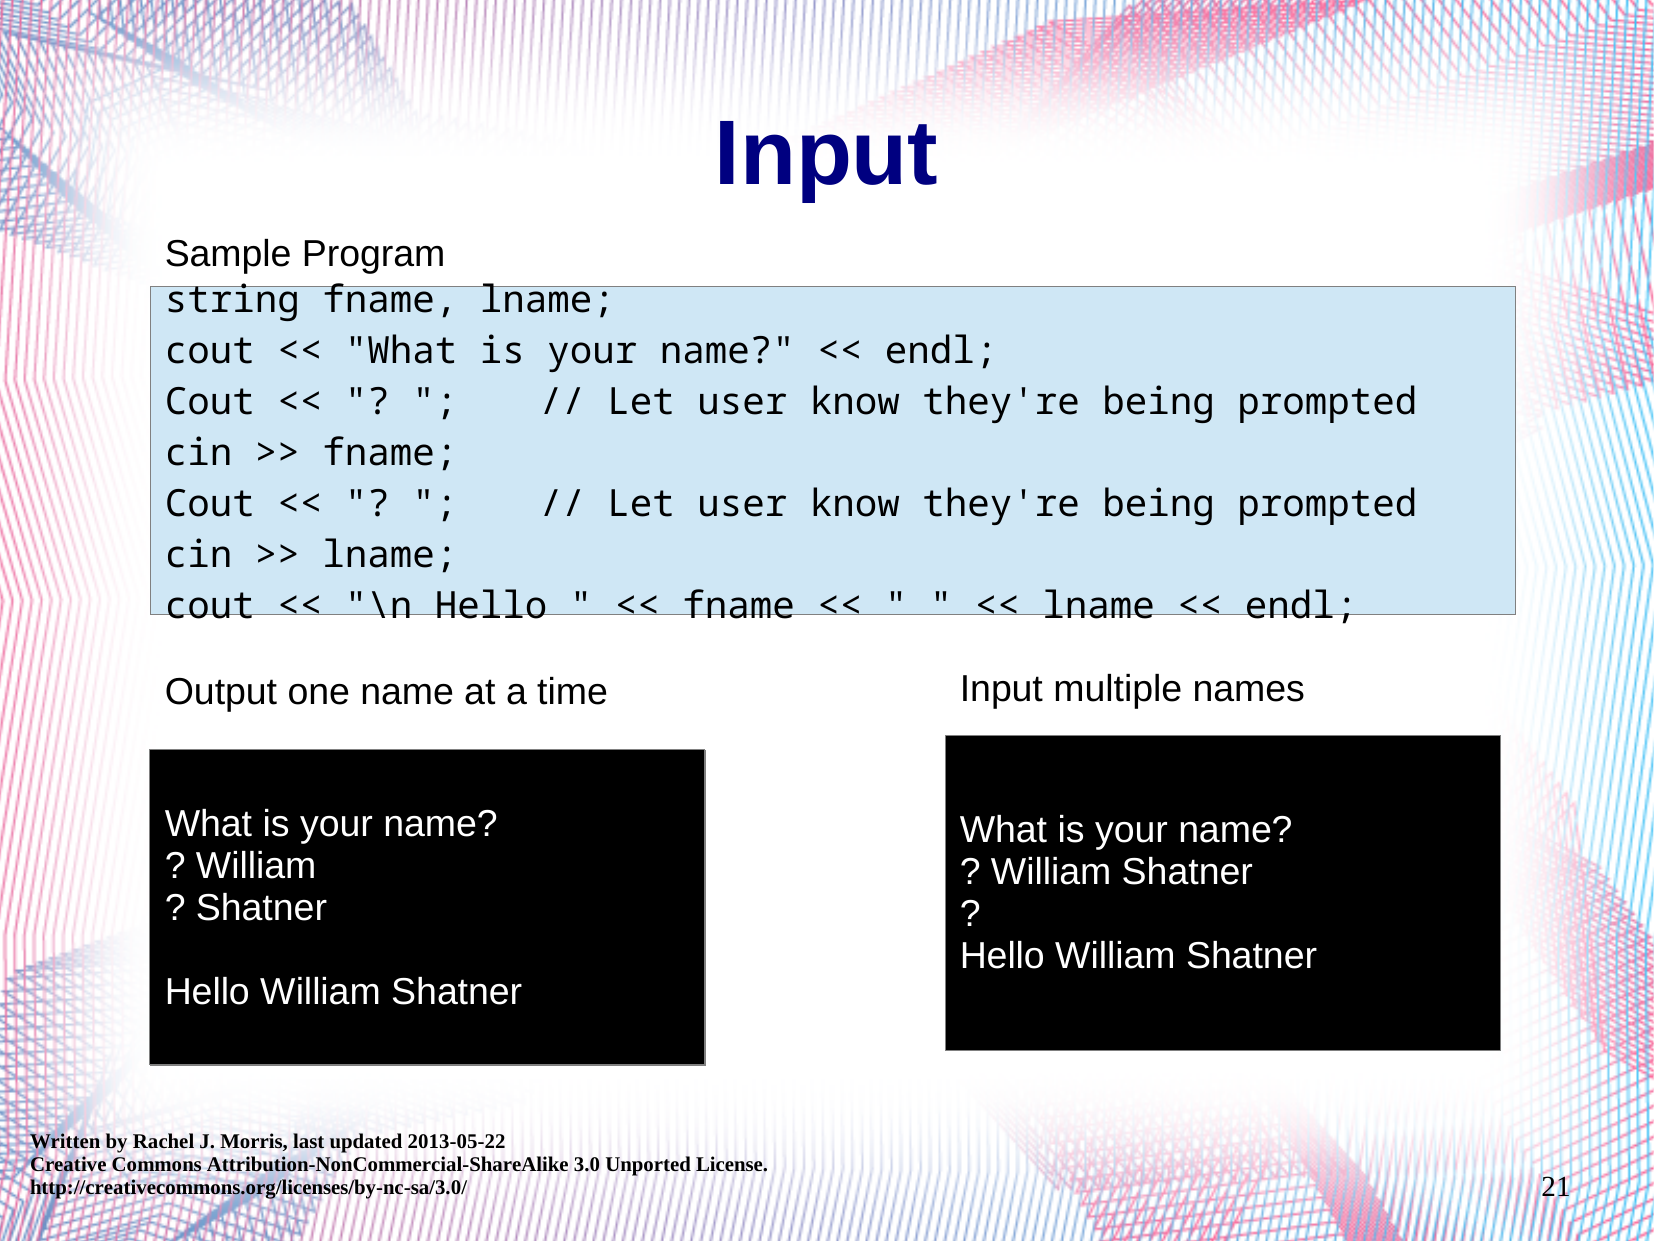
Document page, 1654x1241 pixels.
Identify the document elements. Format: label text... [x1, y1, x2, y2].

picture [0, 0, 1654, 1241]
text_box What is your name? ? William ? Shatner Hello William Shatner [149, 749, 705, 1065]
text_box Sample Program [150, 225, 676, 282]
text_box Input multiple names [945, 660, 1501, 717]
text_box Output one name at a time [150, 663, 706, 721]
text_box What is your name? ? William Shatner ? Hello William Shatner [945, 735, 1501, 1051]
title Input [82, 49, 1571, 257]
text_box string fname, lname; cout << "What is your name?" << endl; Cout << "? "; // Let user know they're being prompted cin >> fname; Cout << "? "; // Let user know they're being prompted cin >> lname; cout << "\n Hello " << fname << " " << lname << endl; [150, 286, 1516, 615]
